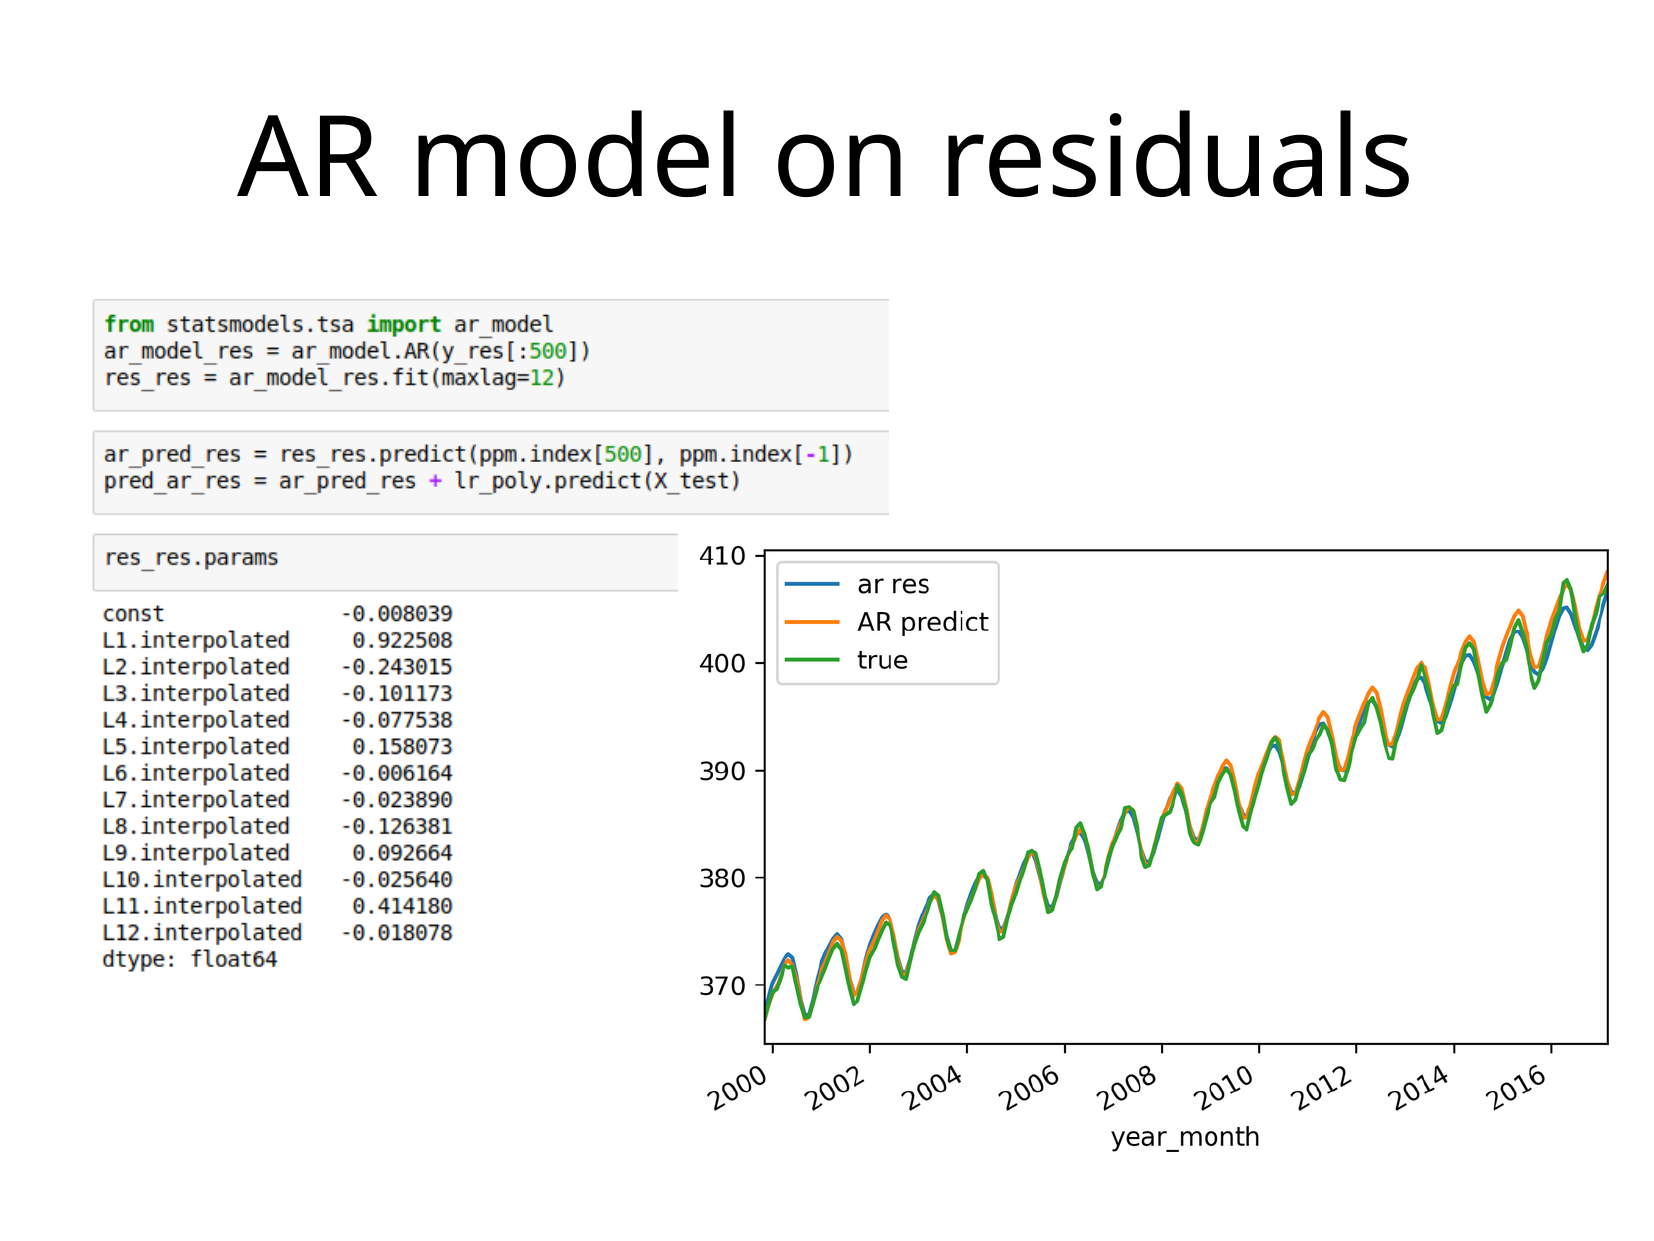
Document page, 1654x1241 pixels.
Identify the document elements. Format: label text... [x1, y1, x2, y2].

picture [82, 290, 1636, 1162]
title AR model on residuals [82, 49, 1571, 257]
